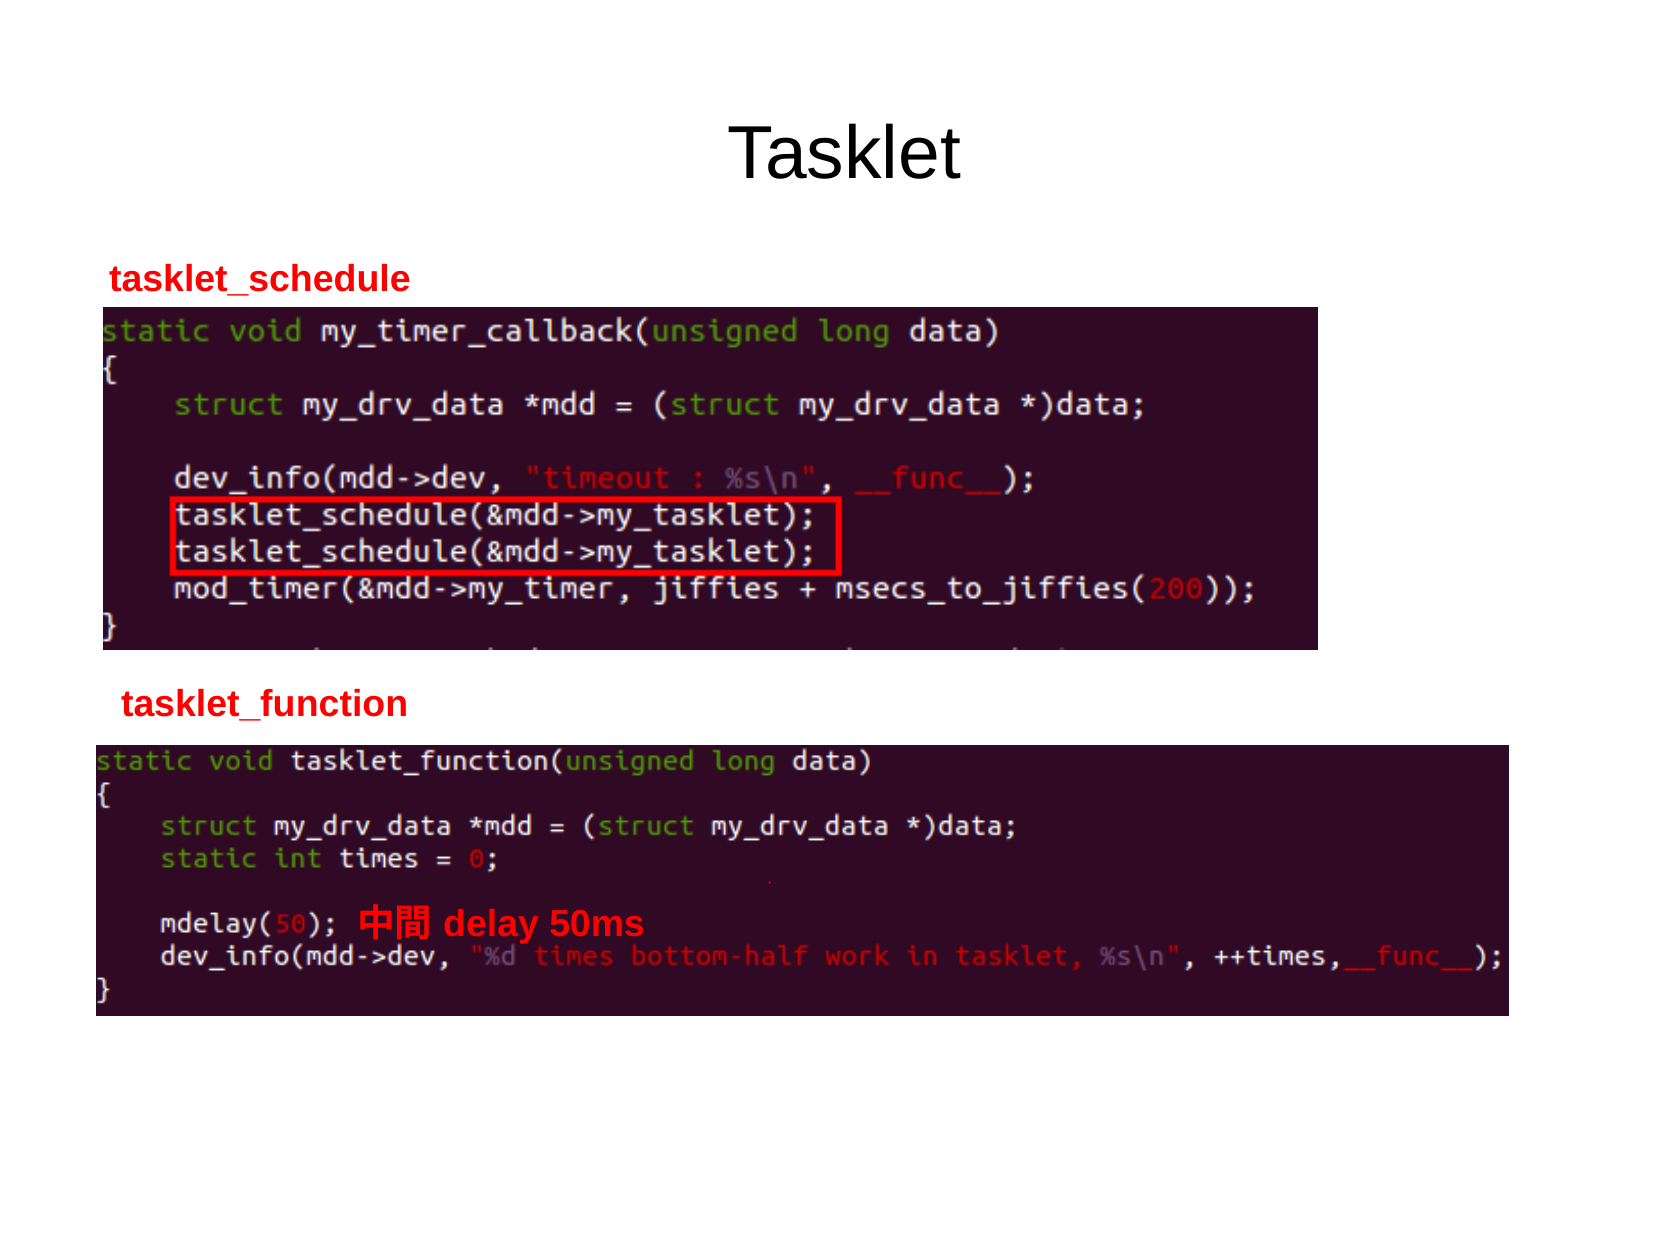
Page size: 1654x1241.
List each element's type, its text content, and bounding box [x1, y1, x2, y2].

title Tasklet [82, 49, 1571, 257]
picture [96, 745, 1509, 1016]
text_box tasklet_schedule [94, 250, 544, 308]
text_box tasklet_function [106, 675, 556, 733]
picture [103, 307, 1318, 650]
text_box 中間delay 50ms [342, 885, 792, 950]
